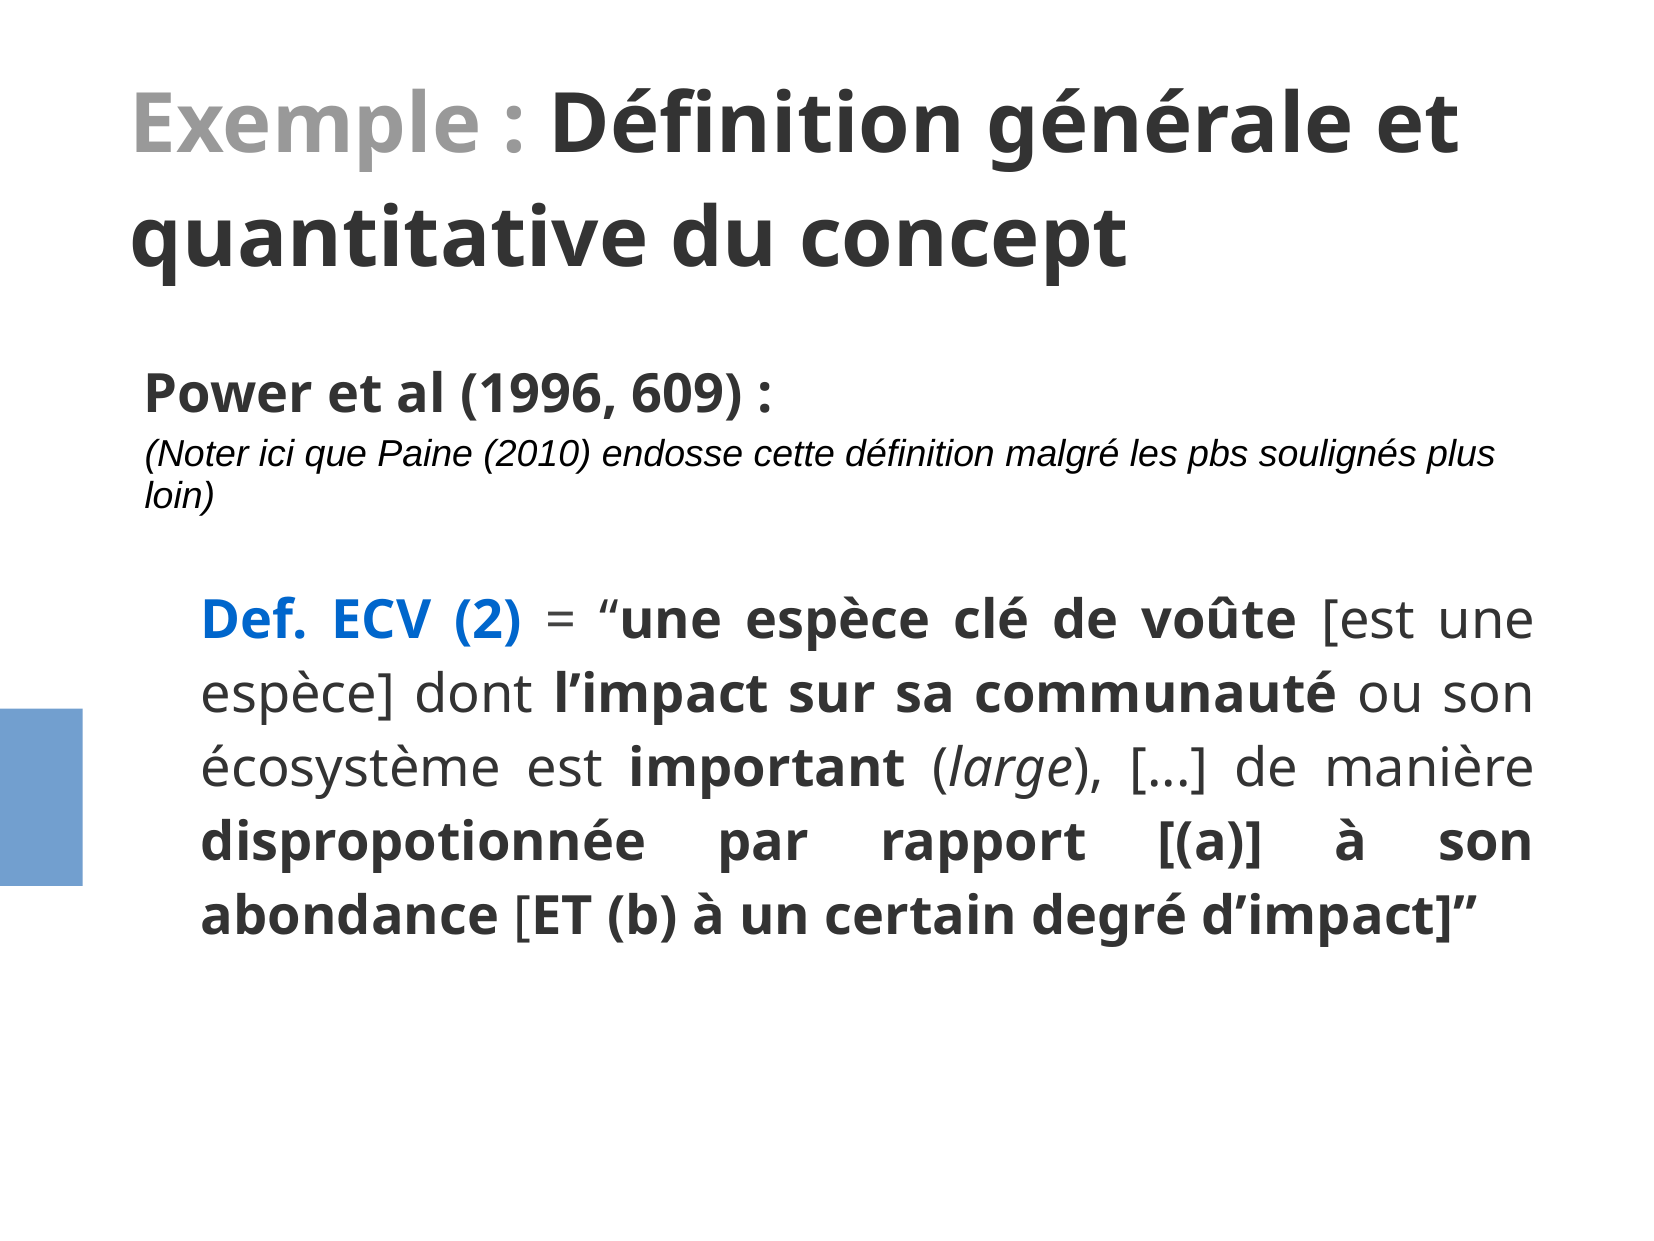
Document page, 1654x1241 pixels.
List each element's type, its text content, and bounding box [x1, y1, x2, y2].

text_box (Noter ici que Paine (2010) endosse cette définition malgré les pbs soulignés plus loin) [129, 425, 1560, 566]
list Power et al (1996, 609) : Def. ECV (2) = “une espèce clé de voûte [est une espèce] dont l’impact sur sa communauté ou son écosystème est important (large), [...] de manière dispropotionnée par rapport [(a)] à son abondance [ET (b) à un certain degré d’impact]” [129, 566, 1536, 1074]
list Power et al (1996, 609) : Def. ECV (2) = “une espèce clé de voûte [est une espèce] dont l’impact sur sa communauté ou son écosystème est important (large), [...] de manière dispropotionnée par rapport [(a)] à son abondance [ET (b) à un certain degré d’impact]” [129, 354, 1536, 425]
title Exemple : Définition générale et quantitative du concept [129, 59, 1536, 296]
